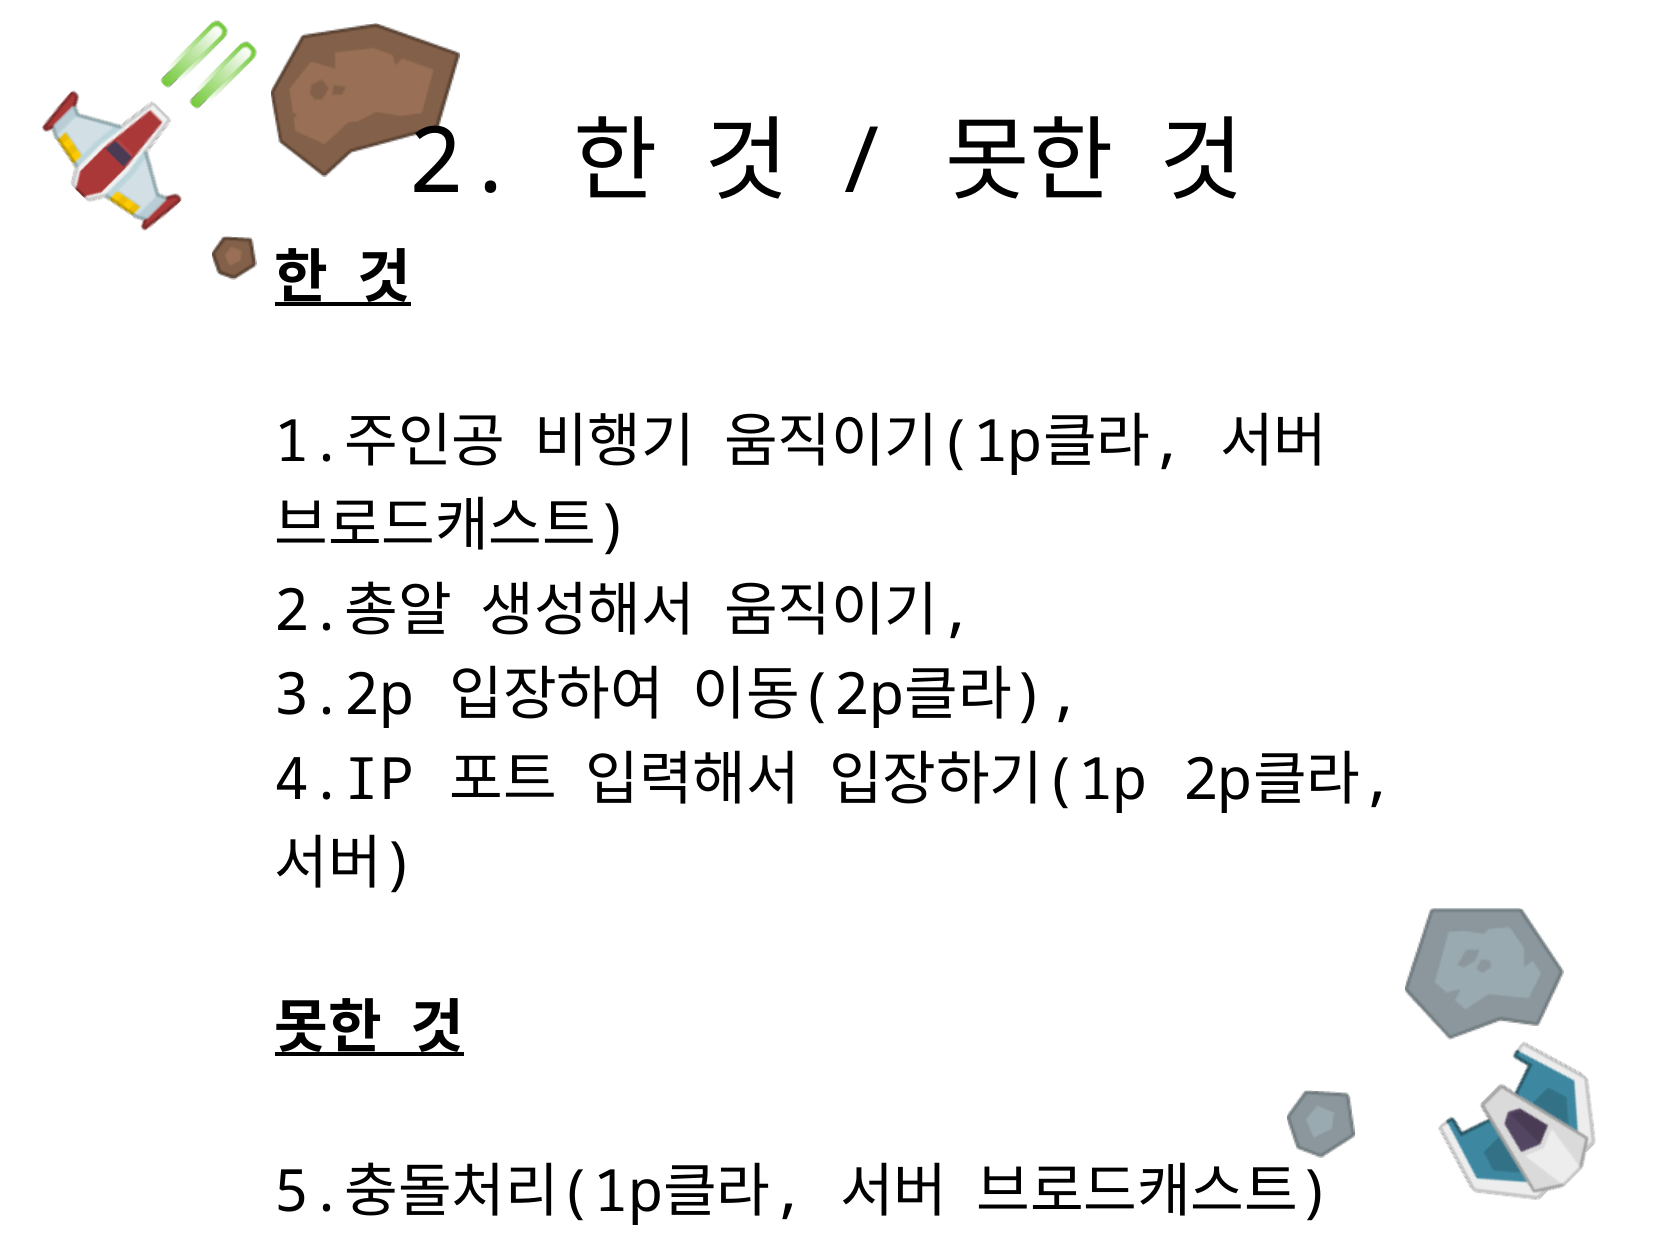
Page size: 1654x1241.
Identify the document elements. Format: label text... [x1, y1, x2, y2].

picture [1452, 908, 1630, 1235]
text_box 한 것 1.주인공 비행기 움직이기(1p클라, 서버 브로드캐스트) 2.총알 생성해서 움직이기, 3.2p 입장하여 이동(2p클라), 4.IP 포트 입력해서 입장하기(1p 2p클라, 서버) 못한 것 5.충돌처리(1p클라, 서버 브로드캐스트) 6.적기 생성해서 움직이기(1p클라, 서버 브로드캐스트) 7.서버 직접 구현 [259, 222, 1512, 1170]
picture [235, 38, 256, 49]
picture [212, 257, 257, 280]
picture [184, 17, 231, 49]
picture [271, 23, 460, 49]
picture [24, 81, 82, 197]
title 2. 한 것 / 못한 것 [82, 49, 1571, 257]
